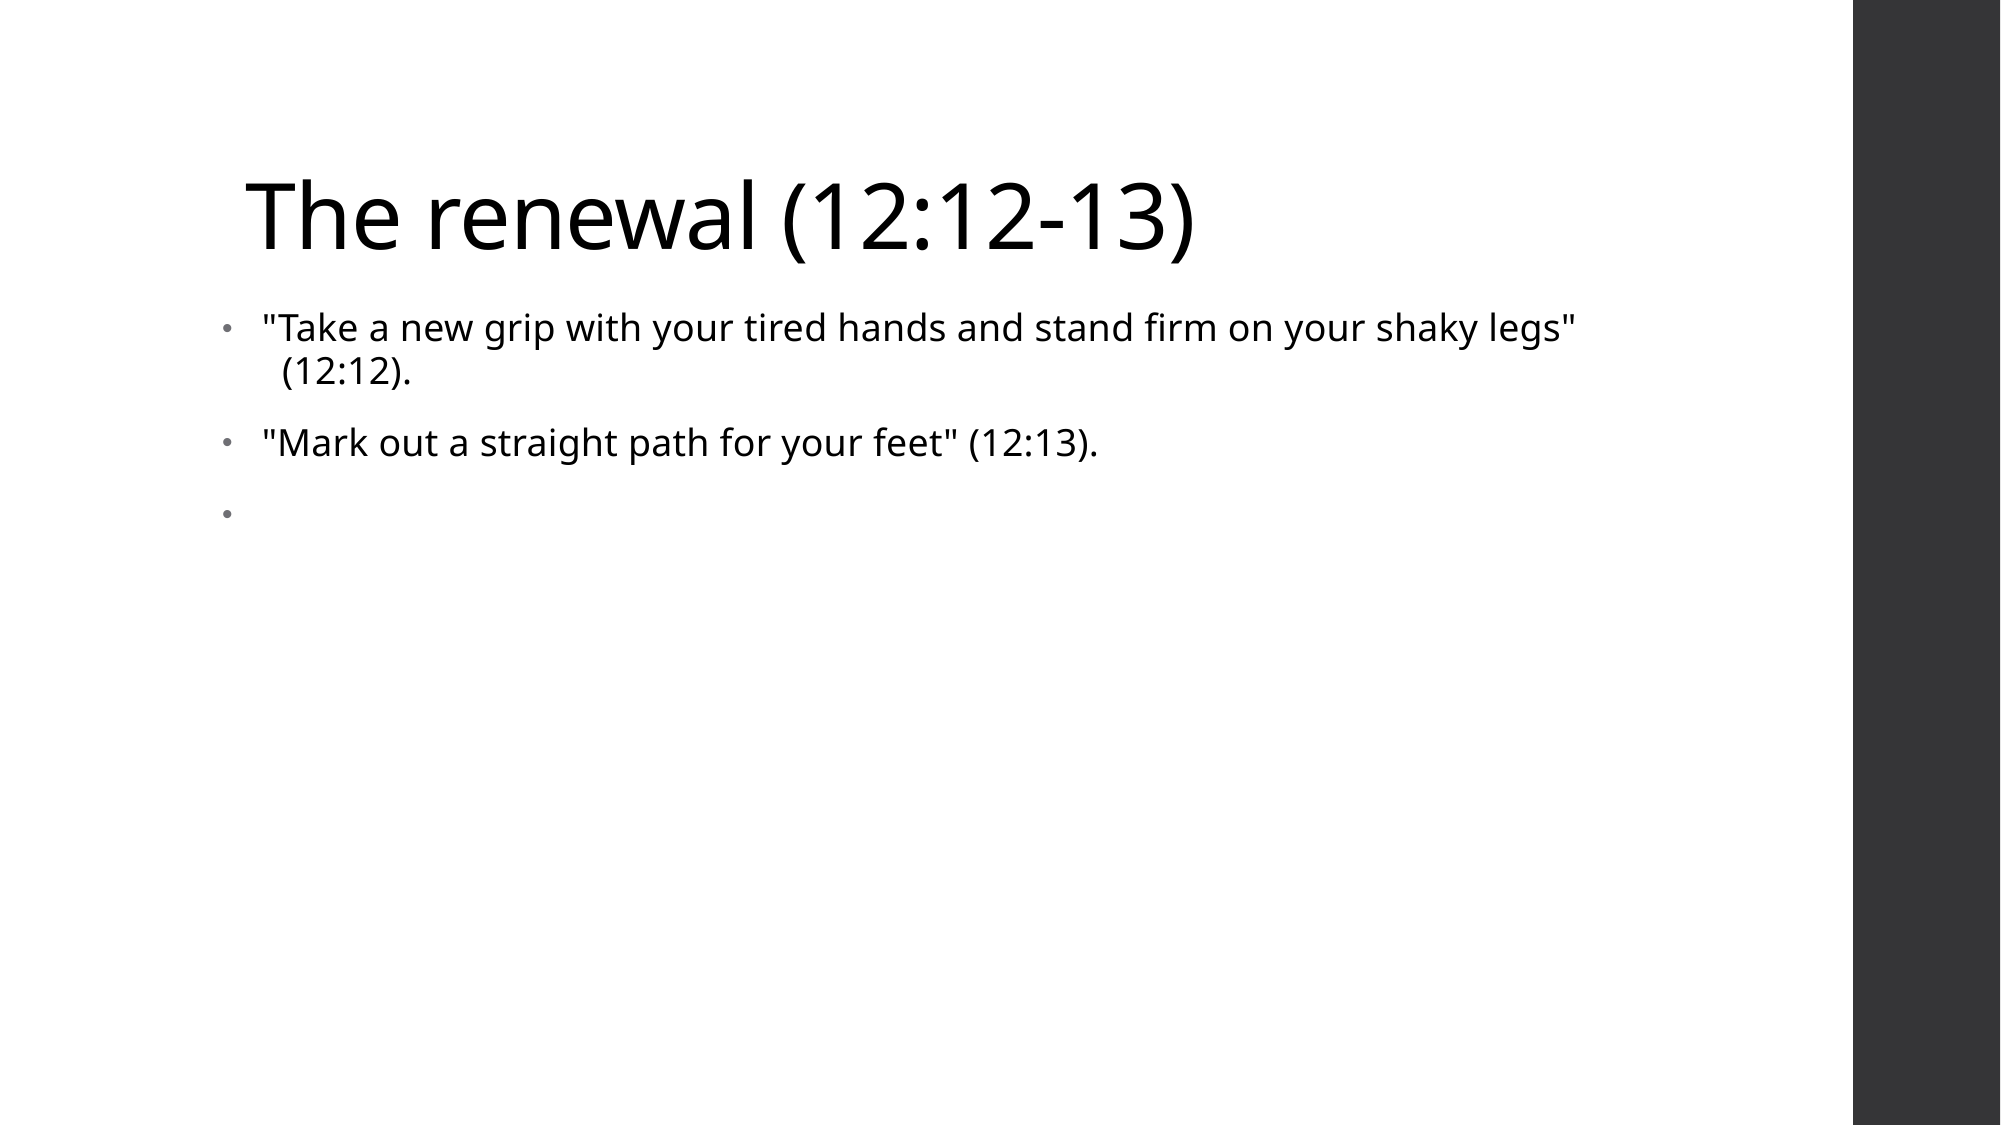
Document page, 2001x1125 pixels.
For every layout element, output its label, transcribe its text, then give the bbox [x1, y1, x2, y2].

title The renewal (12:12-13) [206, 60, 1797, 278]
list "Take a new grip with your tired hands and stand firm on your shaky legs" (12:12). "Mark out a straight path for your feet" (12:13). [206, 299, 1617, 1014]
